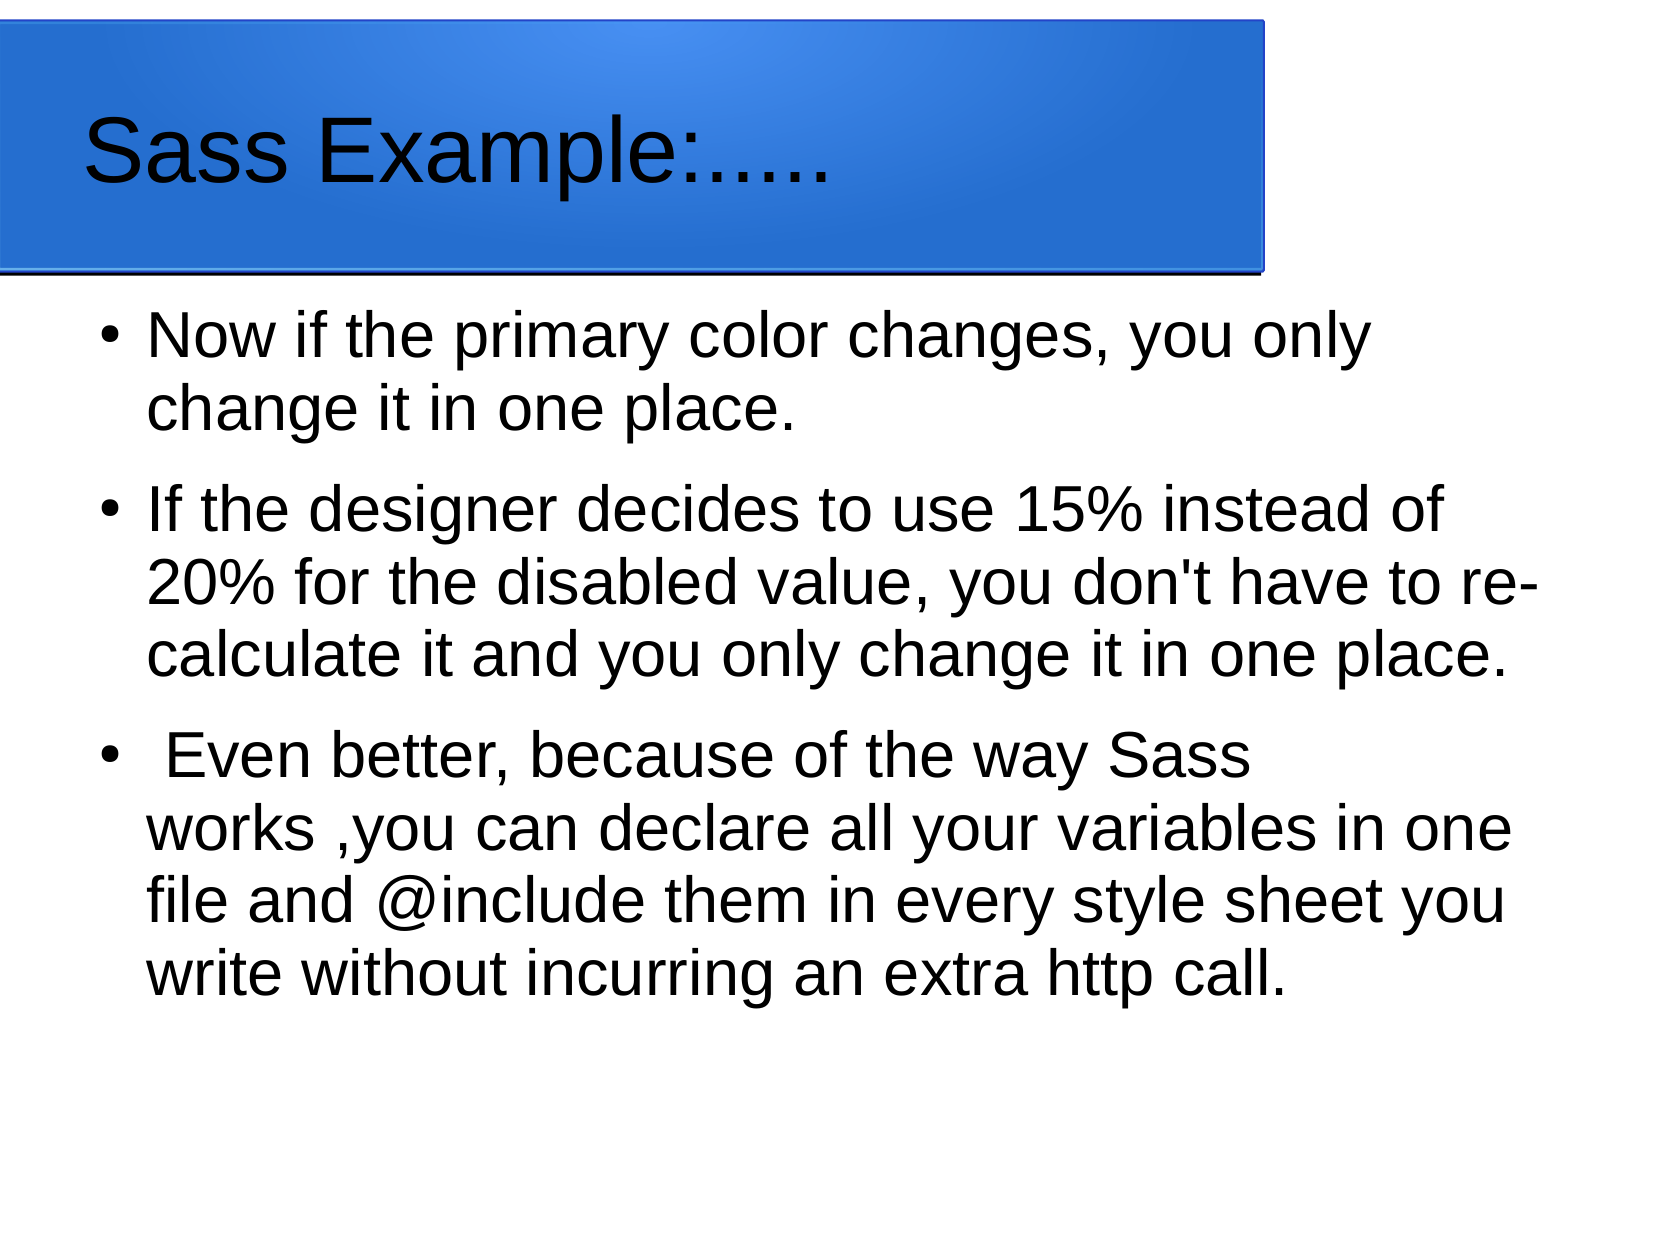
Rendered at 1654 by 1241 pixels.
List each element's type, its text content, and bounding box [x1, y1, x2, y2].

title Sass Example:..... [82, 47, 1235, 252]
list Now if the primary color changes, you only change it in one place. If the designer decides to use 15% instead of 20% for the disabled value, you don't have to re-calculate it and you only change it in one place. Even better, because of the way Sass works ,you can declare all your variables in one file and @include them in every style sheet you write without incurring an extra http call. [82, 299, 1571, 1019]
